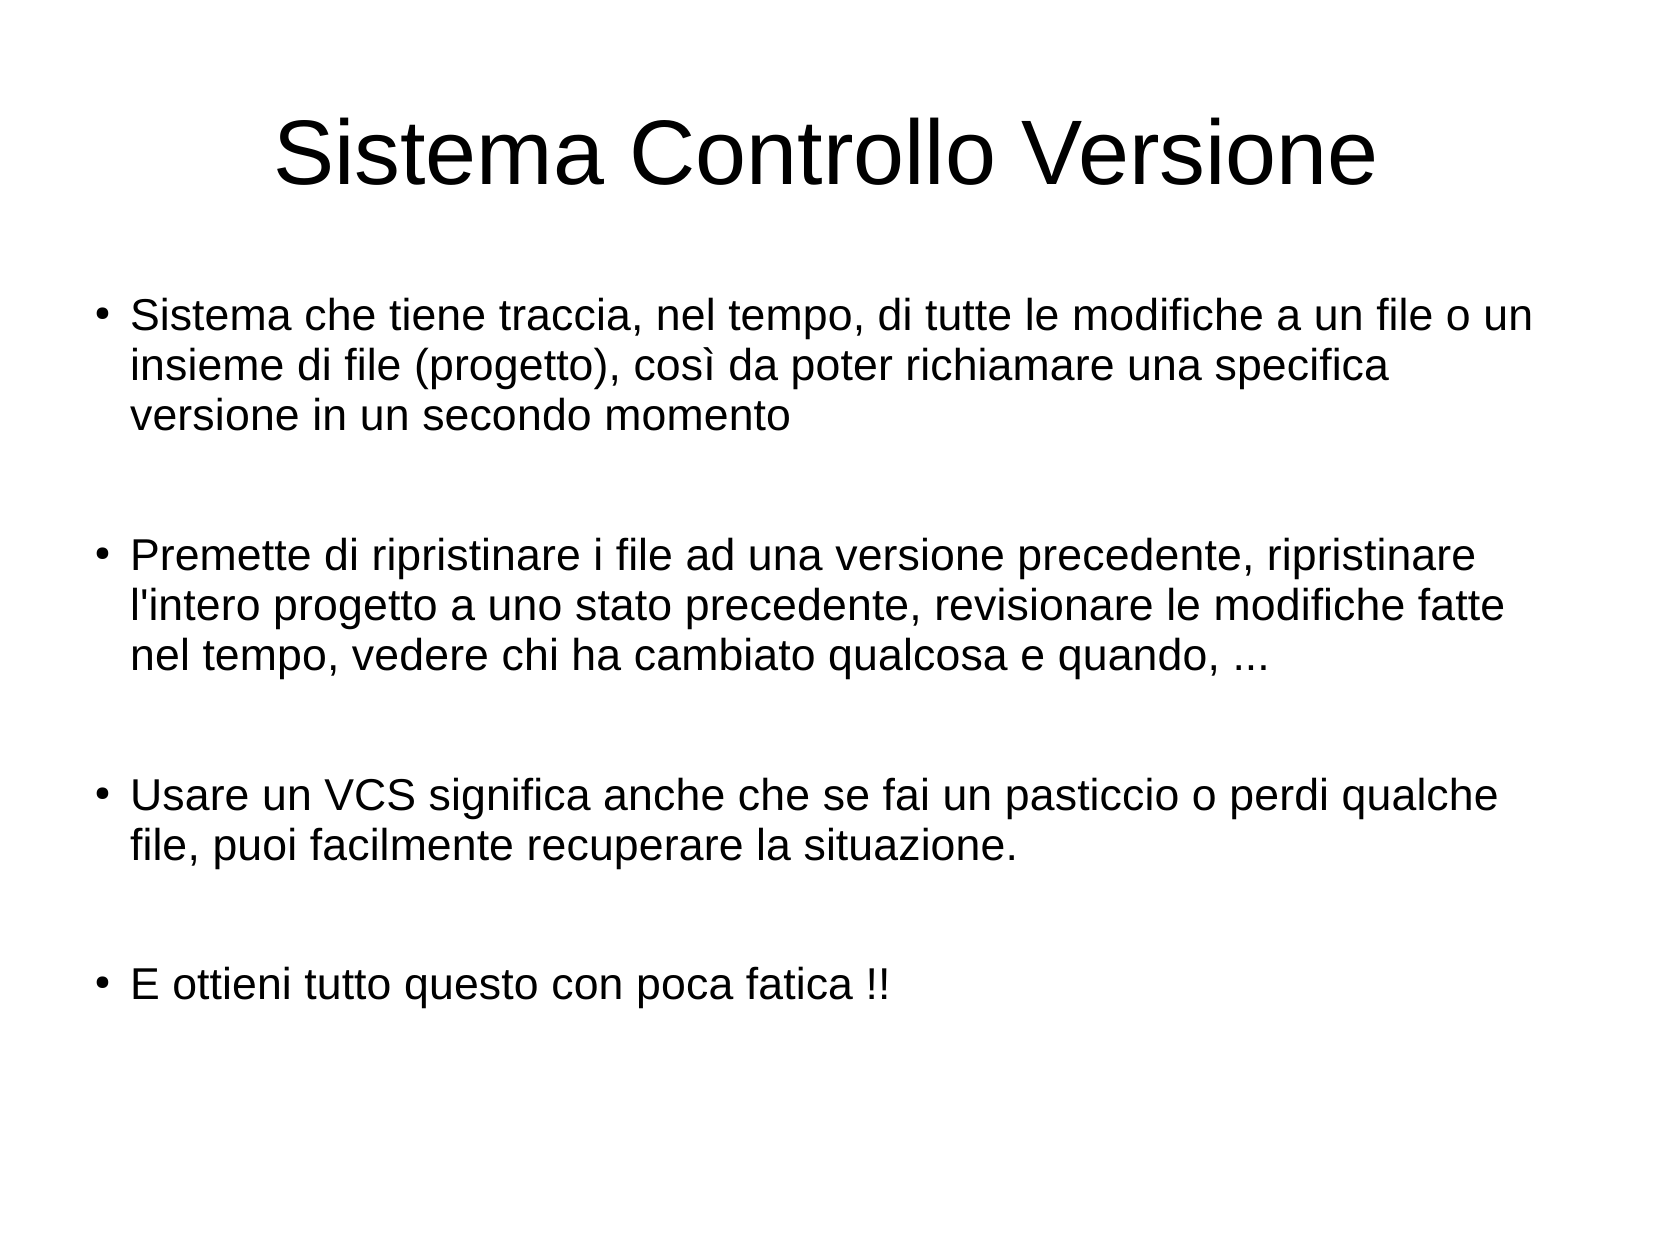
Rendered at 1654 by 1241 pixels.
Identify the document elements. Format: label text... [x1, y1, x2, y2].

list Sistema che tiene traccia, nel tempo, di tutte le modifiche a un file o un insieme di file (progetto), così da poter richiamare una specifica versione in un secondo momento Premette di ripristinare i file ad una versione precedente, ripristinare l'intero progetto a uno stato precedente, revisionare le modifiche fatte nel tempo, vedere chi ha cambiato qualcosa e quando, ... Usare un VCS significa anche che se fai un pasticcio o perdi qualche file, puoi facilmente recuperare la situazione. E ottieni tutto questo con poca fatica !! [82, 290, 1571, 1010]
title Sistema Controllo Versione [82, 49, 1571, 257]
